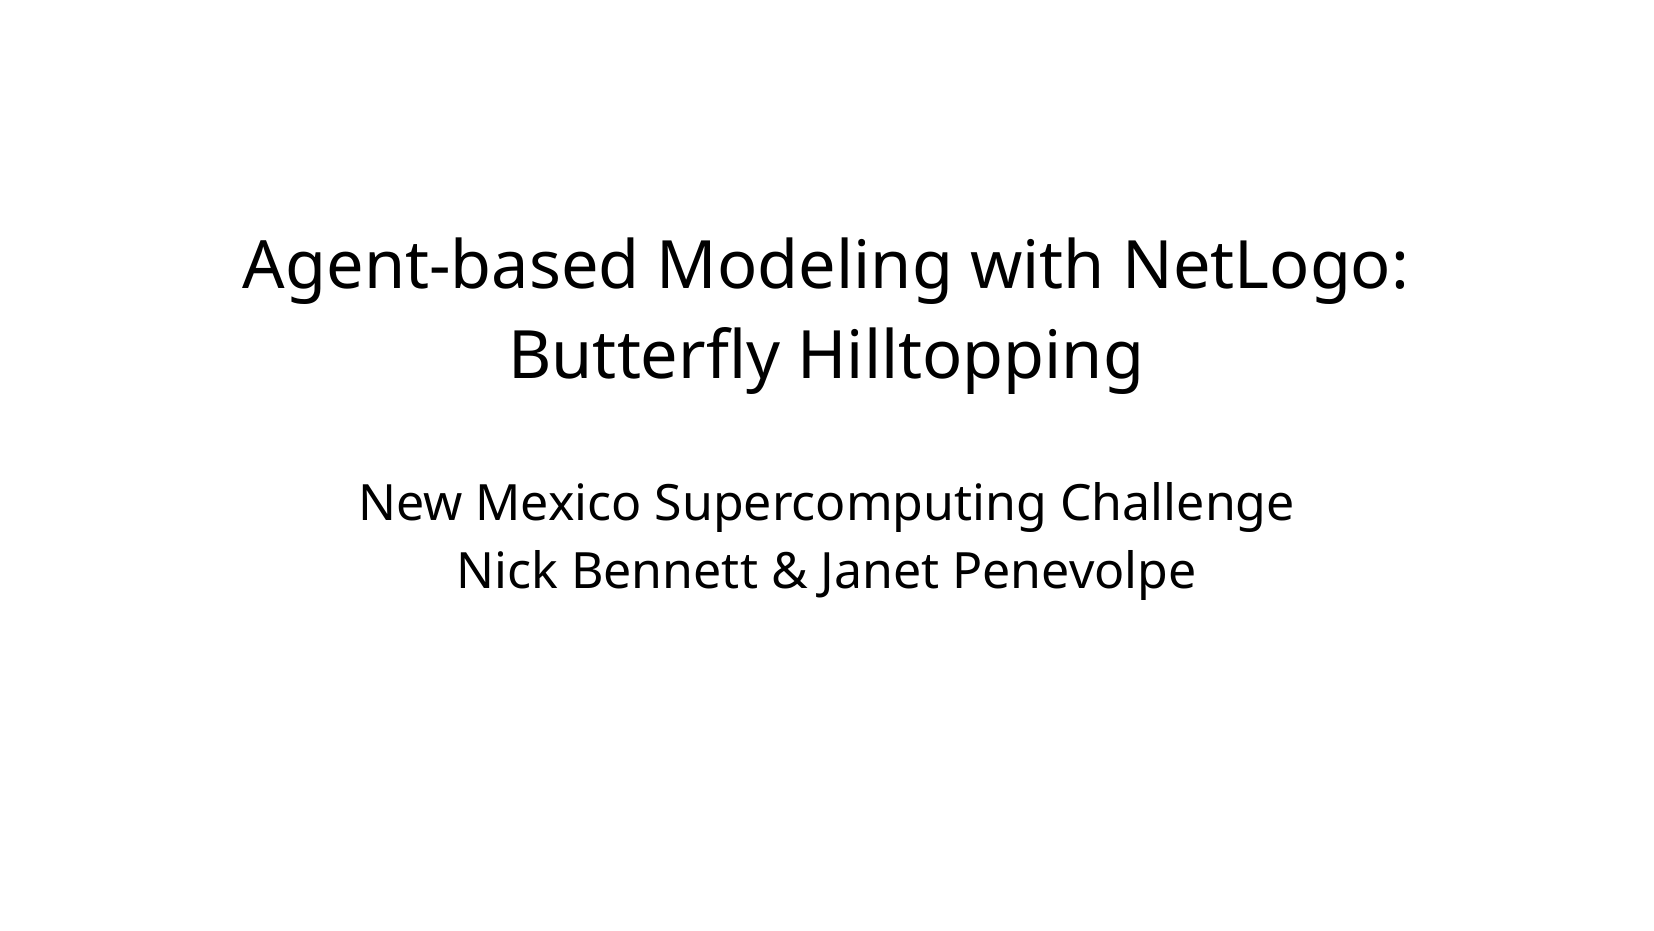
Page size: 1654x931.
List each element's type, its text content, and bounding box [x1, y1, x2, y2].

title Agent-based Modeling with NetLogo: Butterfly Hilltopping New Mexico Supercomputing Challenge Nick Bennett & Janet Penevolpe [82, 239, 1571, 581]
